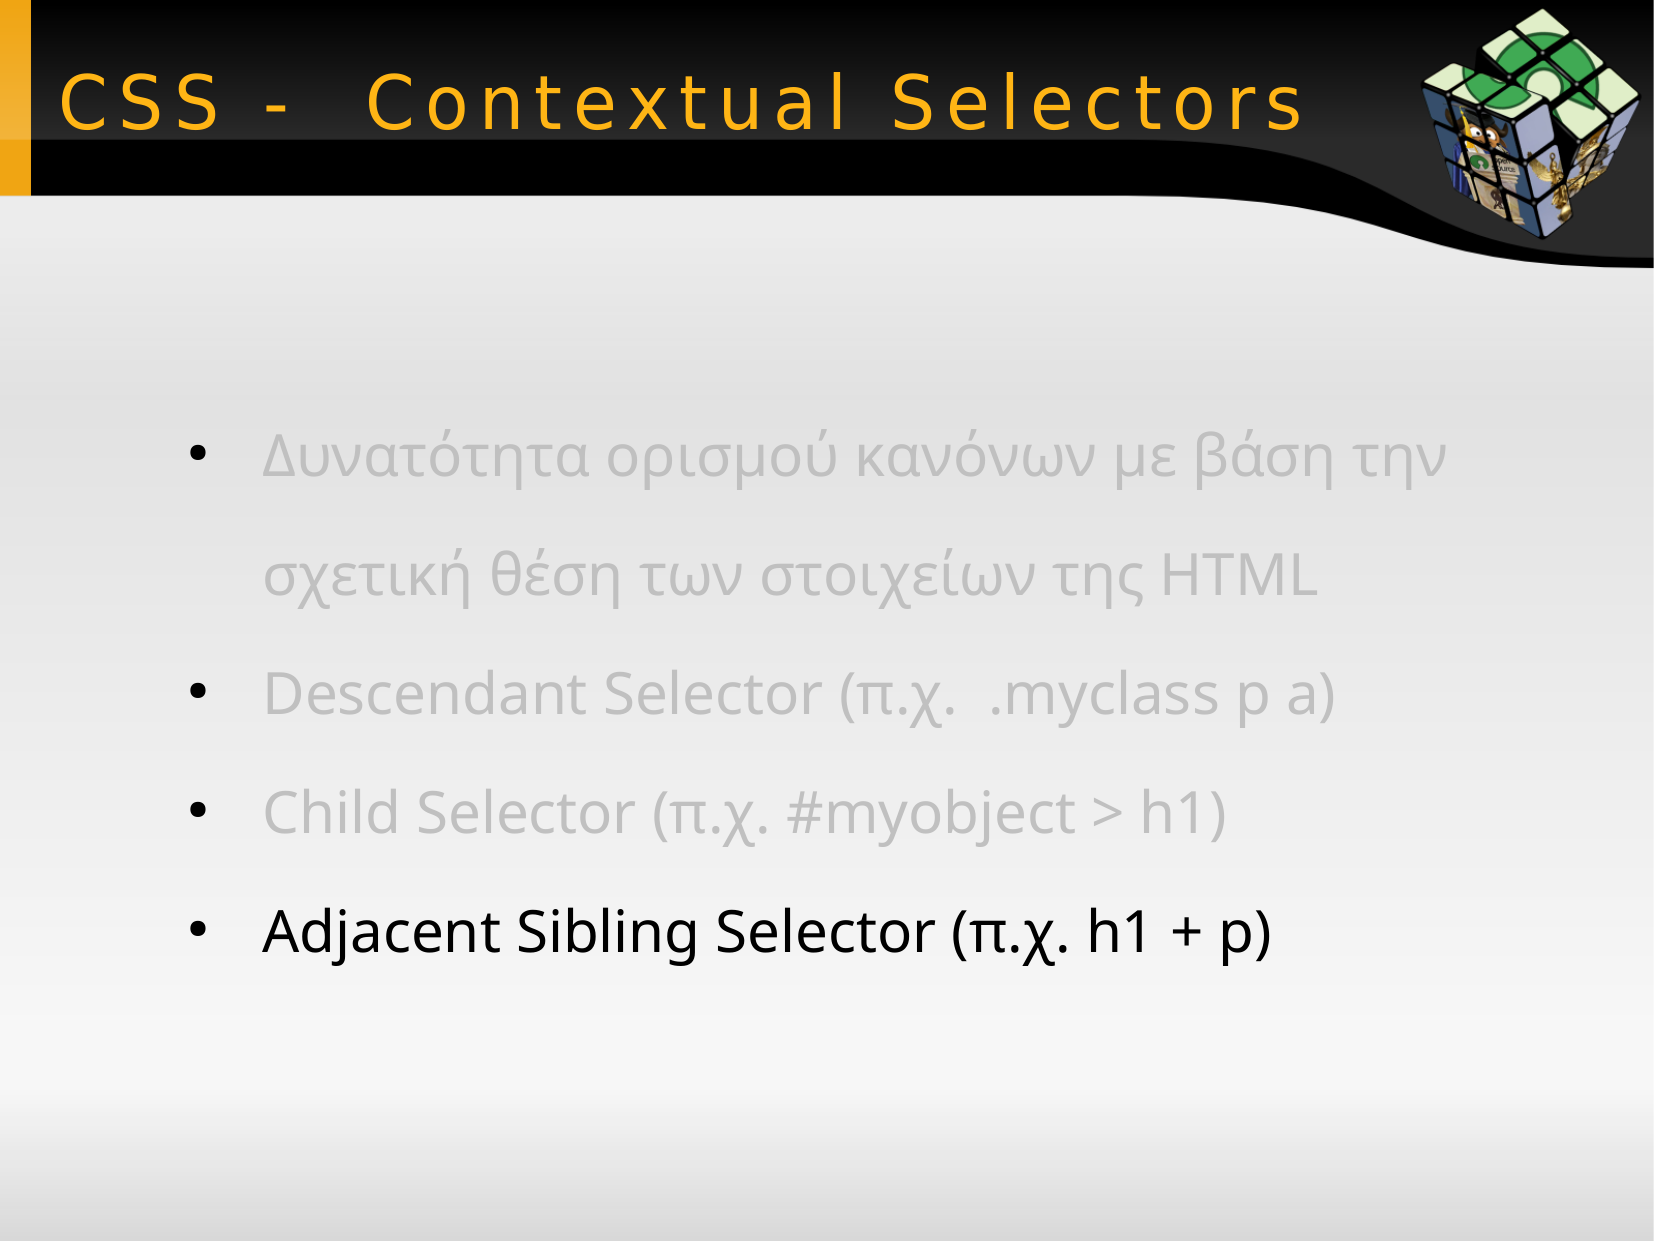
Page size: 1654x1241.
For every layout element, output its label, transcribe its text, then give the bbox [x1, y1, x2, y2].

subtitle Δυνατότητα ορισμού κανόνων με βάση την σχετική θέση των στοιχείων της HTML Descendant Selector (π.χ. .myclass p a) Child Selector (π.χ. #myobject > h1) Adjacent Sibling Selector (π.χ. h1 + p) [187, 375, 1576, 1201]
picture [0, 0, 1654, 1241]
title CSS - Contextual Selectors [59, 29, 1313, 178]
